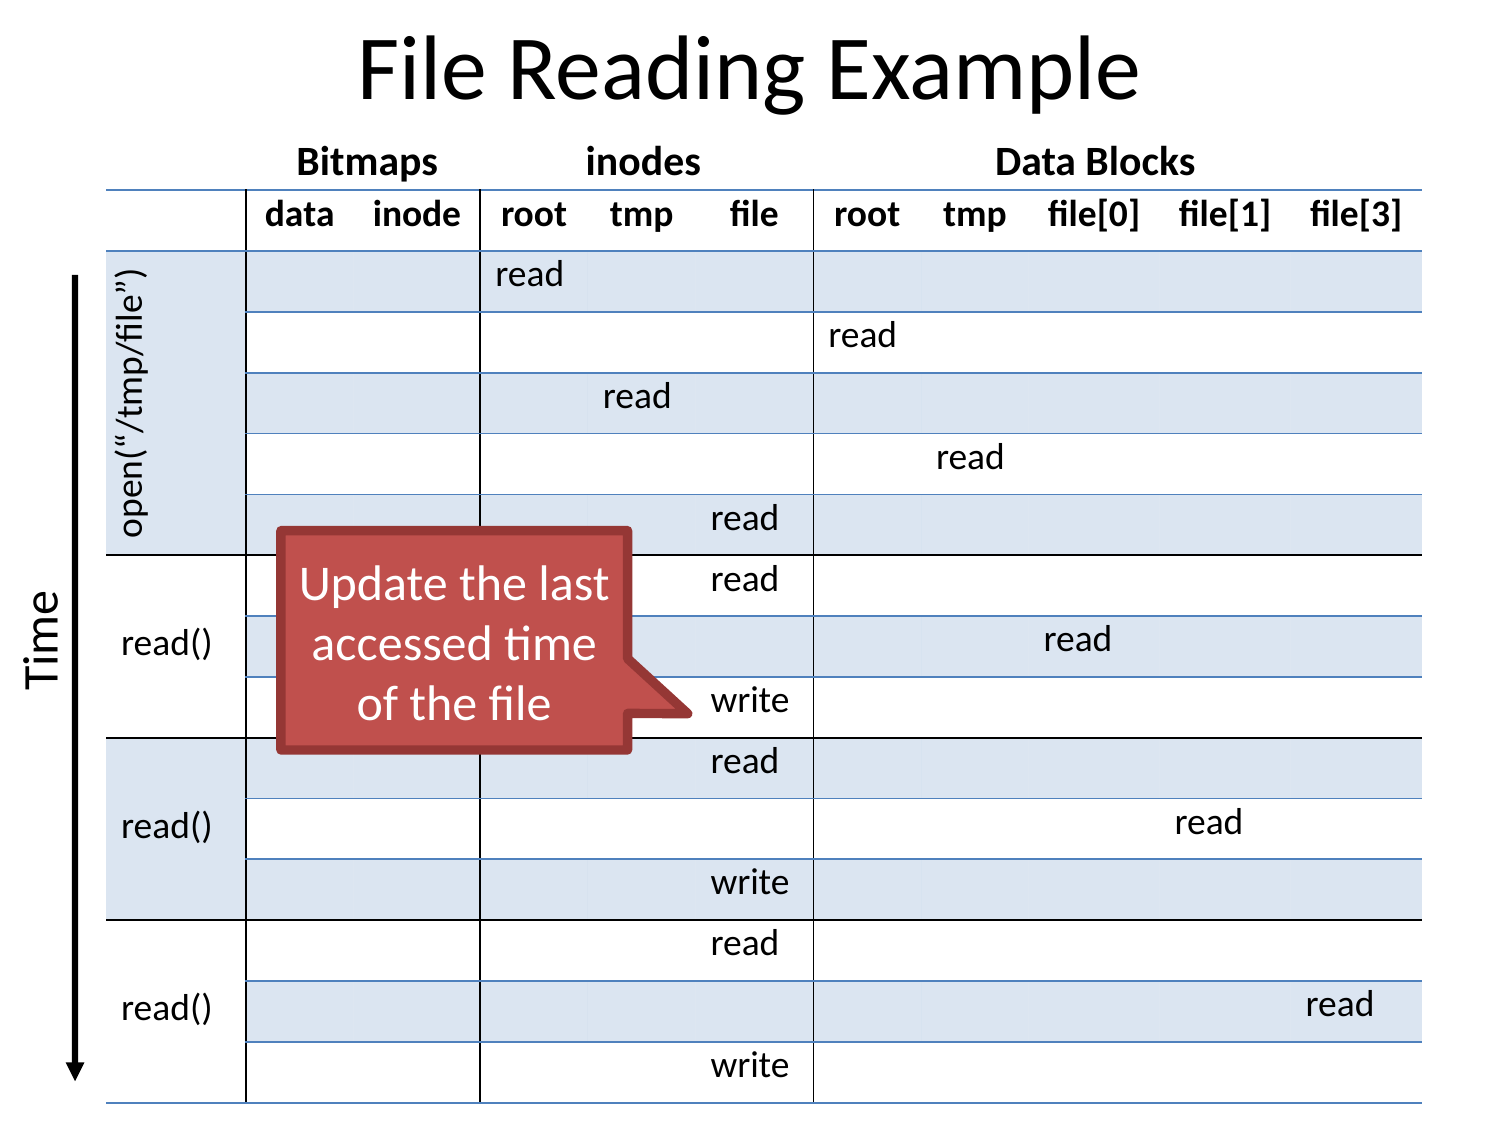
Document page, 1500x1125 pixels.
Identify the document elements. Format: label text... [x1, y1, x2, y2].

table_cell [354, 495, 479, 530]
table_header file[3] [1291, 191, 1422, 250]
table_cell [628, 678, 696, 737]
table_cell [247, 374, 354, 433]
table_cell [814, 1043, 921, 1102]
table_header root [814, 191, 921, 250]
table_cell [354, 434, 479, 494]
text_box Data Blocks [980, 126, 1211, 192]
table_cell [628, 617, 696, 676]
table_cell [247, 799, 354, 858]
table_cell [921, 617, 1029, 676]
table_cell [1291, 921, 1422, 980]
table_cell [1029, 799, 1160, 858]
table_cell [481, 374, 588, 433]
table_cell [354, 860, 479, 919]
text_box Time [0, 575, 75, 706]
table_cell [1160, 678, 1291, 737]
table_cell [1029, 252, 1160, 311]
table_cell [814, 921, 921, 980]
table_cell [1029, 860, 1160, 919]
table_cell [247, 556, 280, 615]
table_cell [921, 1043, 1029, 1102]
table_cell [814, 860, 921, 919]
table_cell [814, 252, 921, 311]
table_cell [1160, 982, 1291, 1041]
table_cell read [1291, 982, 1422, 1041]
table_cell [1160, 617, 1291, 676]
table_cell [814, 678, 921, 737]
table_cell [588, 313, 696, 372]
table_cell [1291, 799, 1422, 858]
table_cell [814, 739, 921, 798]
table_cell [1160, 860, 1291, 919]
table_cell [481, 434, 588, 494]
table_cell [1160, 739, 1291, 798]
table_cell [354, 313, 479, 372]
table_cell [921, 982, 1029, 1041]
table_cell [247, 739, 354, 798]
table_cell [1291, 434, 1422, 494]
table_cell [921, 313, 1029, 372]
table_cell [247, 921, 354, 980]
table_cell read [1029, 617, 1160, 676]
table_cell [588, 252, 696, 311]
table_cell [1291, 374, 1422, 433]
table_cell [696, 374, 813, 433]
table_cell [1291, 495, 1422, 554]
table_cell [354, 751, 479, 798]
table_cell [696, 982, 813, 1041]
table_header file [696, 191, 813, 250]
table_cell [588, 739, 696, 798]
table_cell read [696, 921, 813, 980]
text_box inodes [570, 126, 716, 192]
table_cell [696, 617, 813, 676]
table_cell [1160, 495, 1291, 554]
table_cell [1029, 374, 1160, 433]
table_cell [481, 921, 588, 980]
table_cell [354, 982, 479, 1041]
table_cell [247, 617, 280, 676]
table_cell [588, 495, 696, 554]
table_cell [1291, 617, 1422, 676]
table_cell [247, 495, 354, 554]
table_cell [354, 799, 479, 858]
table_header tmp [921, 191, 1029, 250]
table_cell [1029, 678, 1160, 737]
table_cell [921, 739, 1029, 798]
table_cell read [696, 495, 813, 554]
table_cell [481, 982, 588, 1041]
table_cell [247, 313, 354, 372]
table_cell [481, 1043, 588, 1102]
table_header file[1] [1160, 191, 1291, 250]
table_cell [921, 799, 1029, 858]
table_cell [1160, 921, 1291, 980]
table_cell [921, 495, 1029, 554]
table_cell [814, 495, 921, 554]
table_cell [247, 1043, 354, 1102]
table_cell [814, 374, 921, 433]
table_cell [814, 617, 921, 676]
table_cell [1029, 921, 1160, 980]
table_header data [247, 191, 354, 250]
table_cell [588, 799, 696, 858]
table_cell [1029, 313, 1160, 372]
table_cell write [696, 1043, 813, 1102]
table_cell [1160, 556, 1291, 615]
table_header root [481, 191, 588, 250]
table_cell [921, 556, 1029, 615]
table_header file[0] [1029, 192, 1160, 250]
table_header tmp [588, 192, 696, 250]
table_cell read [1160, 799, 1291, 858]
table_cell [921, 678, 1029, 737]
table_cell [696, 434, 813, 494]
table_cell [588, 1043, 696, 1102]
table_cell [1029, 1043, 1160, 1102]
table_cell [696, 252, 813, 311]
table_cell [921, 860, 1029, 919]
table_cell [247, 982, 354, 1041]
table_cell [1029, 434, 1160, 494]
table_cell read() [106, 739, 245, 919]
table_cell open(“/tmp/file”) [106, 252, 245, 554]
text_box Bitmaps [281, 126, 454, 192]
table_cell [814, 799, 921, 858]
table_cell read [696, 739, 813, 798]
table_cell [481, 799, 588, 858]
table_cell [696, 313, 813, 372]
table_cell [247, 860, 354, 919]
table_cell [921, 374, 1029, 433]
table_cell write [696, 860, 813, 919]
table_cell [1291, 1043, 1422, 1102]
table_cell [1291, 556, 1422, 615]
table_cell read() [106, 921, 245, 1102]
table_cell [921, 921, 1029, 980]
table_cell [1029, 982, 1160, 1041]
table_cell [1160, 374, 1291, 433]
table_cell [814, 556, 921, 615]
table_cell [814, 982, 921, 1041]
table_cell read() [106, 556, 245, 737]
table_cell [1160, 434, 1291, 494]
table_cell [921, 252, 1029, 311]
table_cell [354, 374, 479, 433]
table_header [106, 191, 245, 250]
table_cell [481, 860, 588, 919]
table_cell [1029, 495, 1160, 554]
table_cell [1160, 252, 1291, 311]
table_cell [481, 751, 588, 798]
table_cell [1160, 313, 1291, 372]
table_cell [354, 921, 479, 980]
table_cell [1160, 1043, 1291, 1102]
table_cell [481, 313, 588, 372]
table_cell read [481, 252, 588, 311]
table_cell read [588, 374, 696, 433]
table_cell [1291, 678, 1422, 737]
table_cell [481, 495, 588, 530]
table_cell read [921, 434, 1029, 494]
table_cell [1291, 252, 1422, 311]
table_cell [1291, 313, 1422, 372]
table_cell write [696, 678, 813, 737]
table_cell [814, 434, 921, 494]
table_cell [354, 1043, 479, 1102]
table_cell [588, 982, 696, 1041]
table_cell [247, 678, 280, 737]
text_box Update the last accessed time of the file [280, 530, 688, 751]
table_cell [588, 434, 696, 494]
table_cell [247, 252, 354, 311]
table_header inode [354, 191, 479, 250]
table_cell [354, 252, 479, 311]
table_cell [588, 860, 696, 919]
table_cell [1029, 556, 1160, 615]
table_cell [628, 556, 696, 615]
table_cell [588, 921, 696, 980]
title File Reading Example [75, 0, 1425, 127]
table_cell [247, 434, 354, 494]
table_cell [1291, 739, 1422, 798]
table_cell read [696, 556, 813, 615]
table_cell read [814, 313, 921, 372]
table_cell [1291, 860, 1422, 919]
table_cell [696, 799, 813, 858]
table_cell [1029, 739, 1160, 798]
